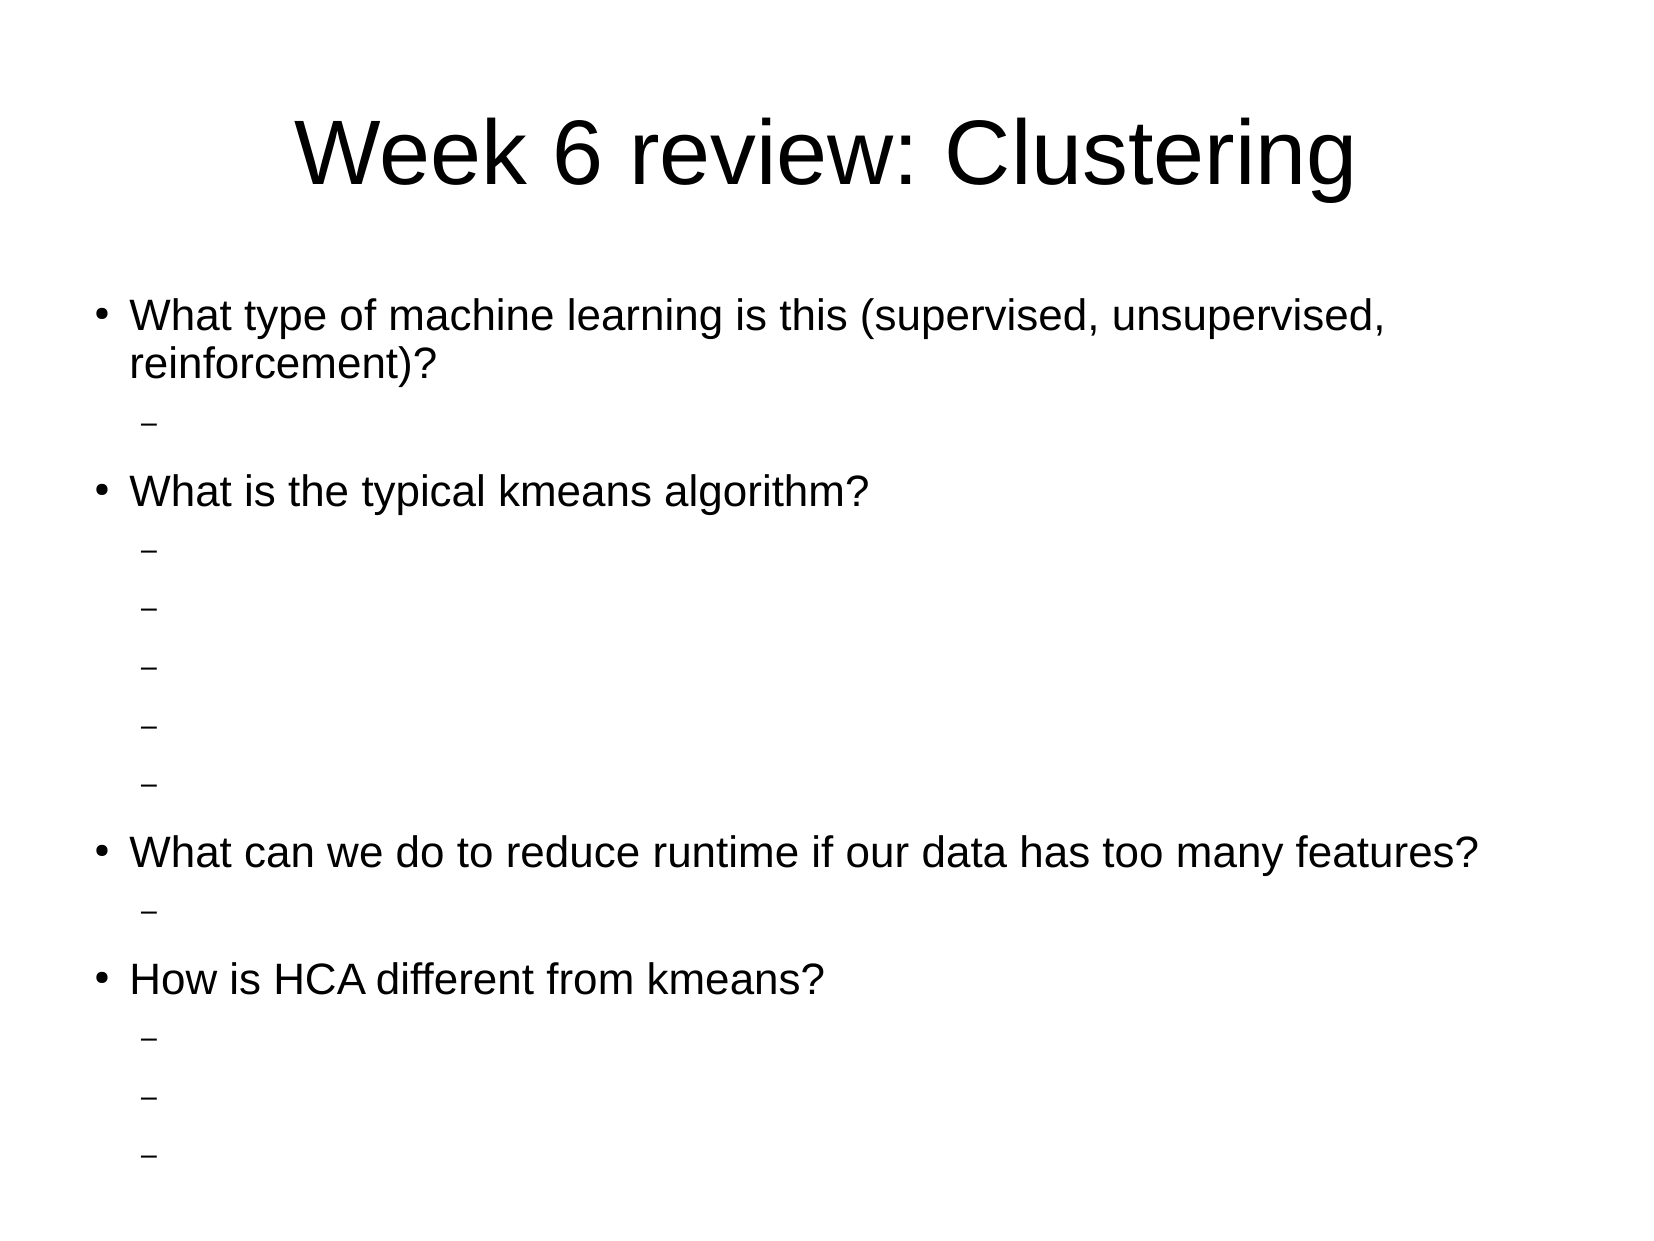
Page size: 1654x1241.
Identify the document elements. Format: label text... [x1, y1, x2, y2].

title Week 6 review: Clustering [82, 49, 1571, 257]
list What type of machine learning is this (supervised, unsupervised, reinforcement)? What is the typical kmeans algorithm? What can we do to reduce runtime if our data has too many features? How is HCA different from kmeans? [82, 290, 1571, 1010]
